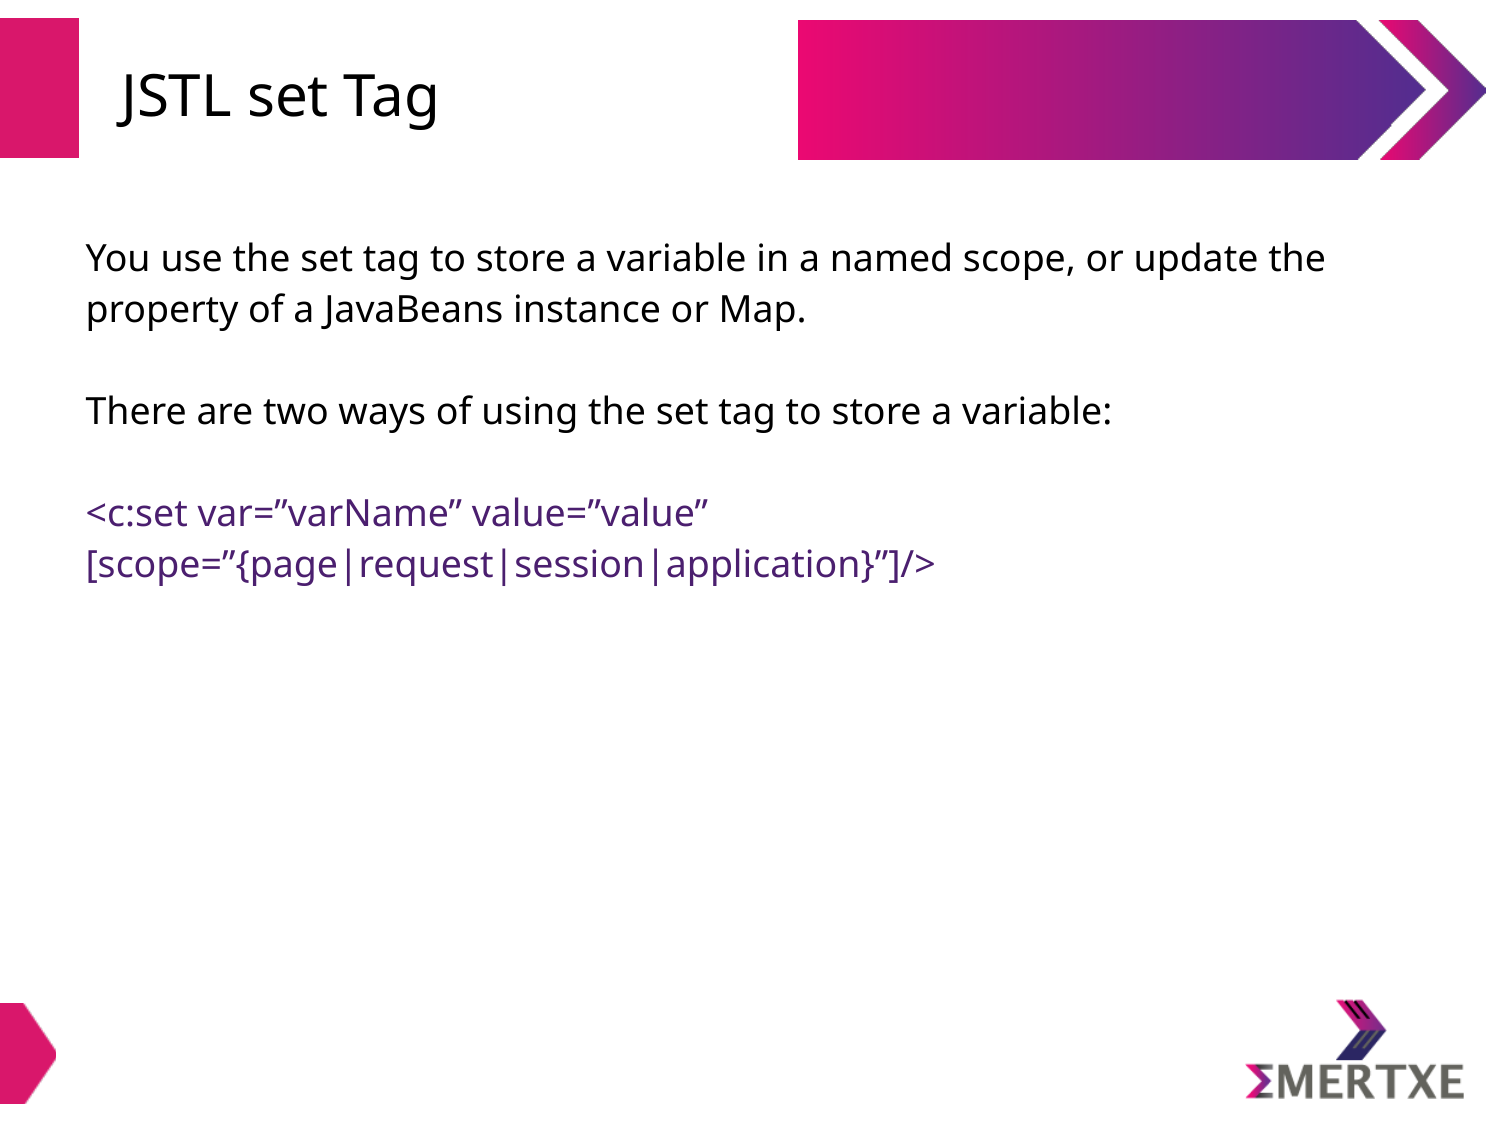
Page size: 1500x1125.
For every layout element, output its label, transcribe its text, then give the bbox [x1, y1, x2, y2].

text_box You use the set tag to store a variable in a named scope, or update the property of a JavaBeans instance or Map. There are two ways of using the set tag to store a variable: <c:set var=”varName” value=”value” [scope=”{page|request|session|application}”]/> [70, 224, 1382, 590]
picture [798, 20, 1486, 160]
text_box JSTL set Tag [106, 47, 615, 131]
picture [1245, 996, 1465, 1099]
